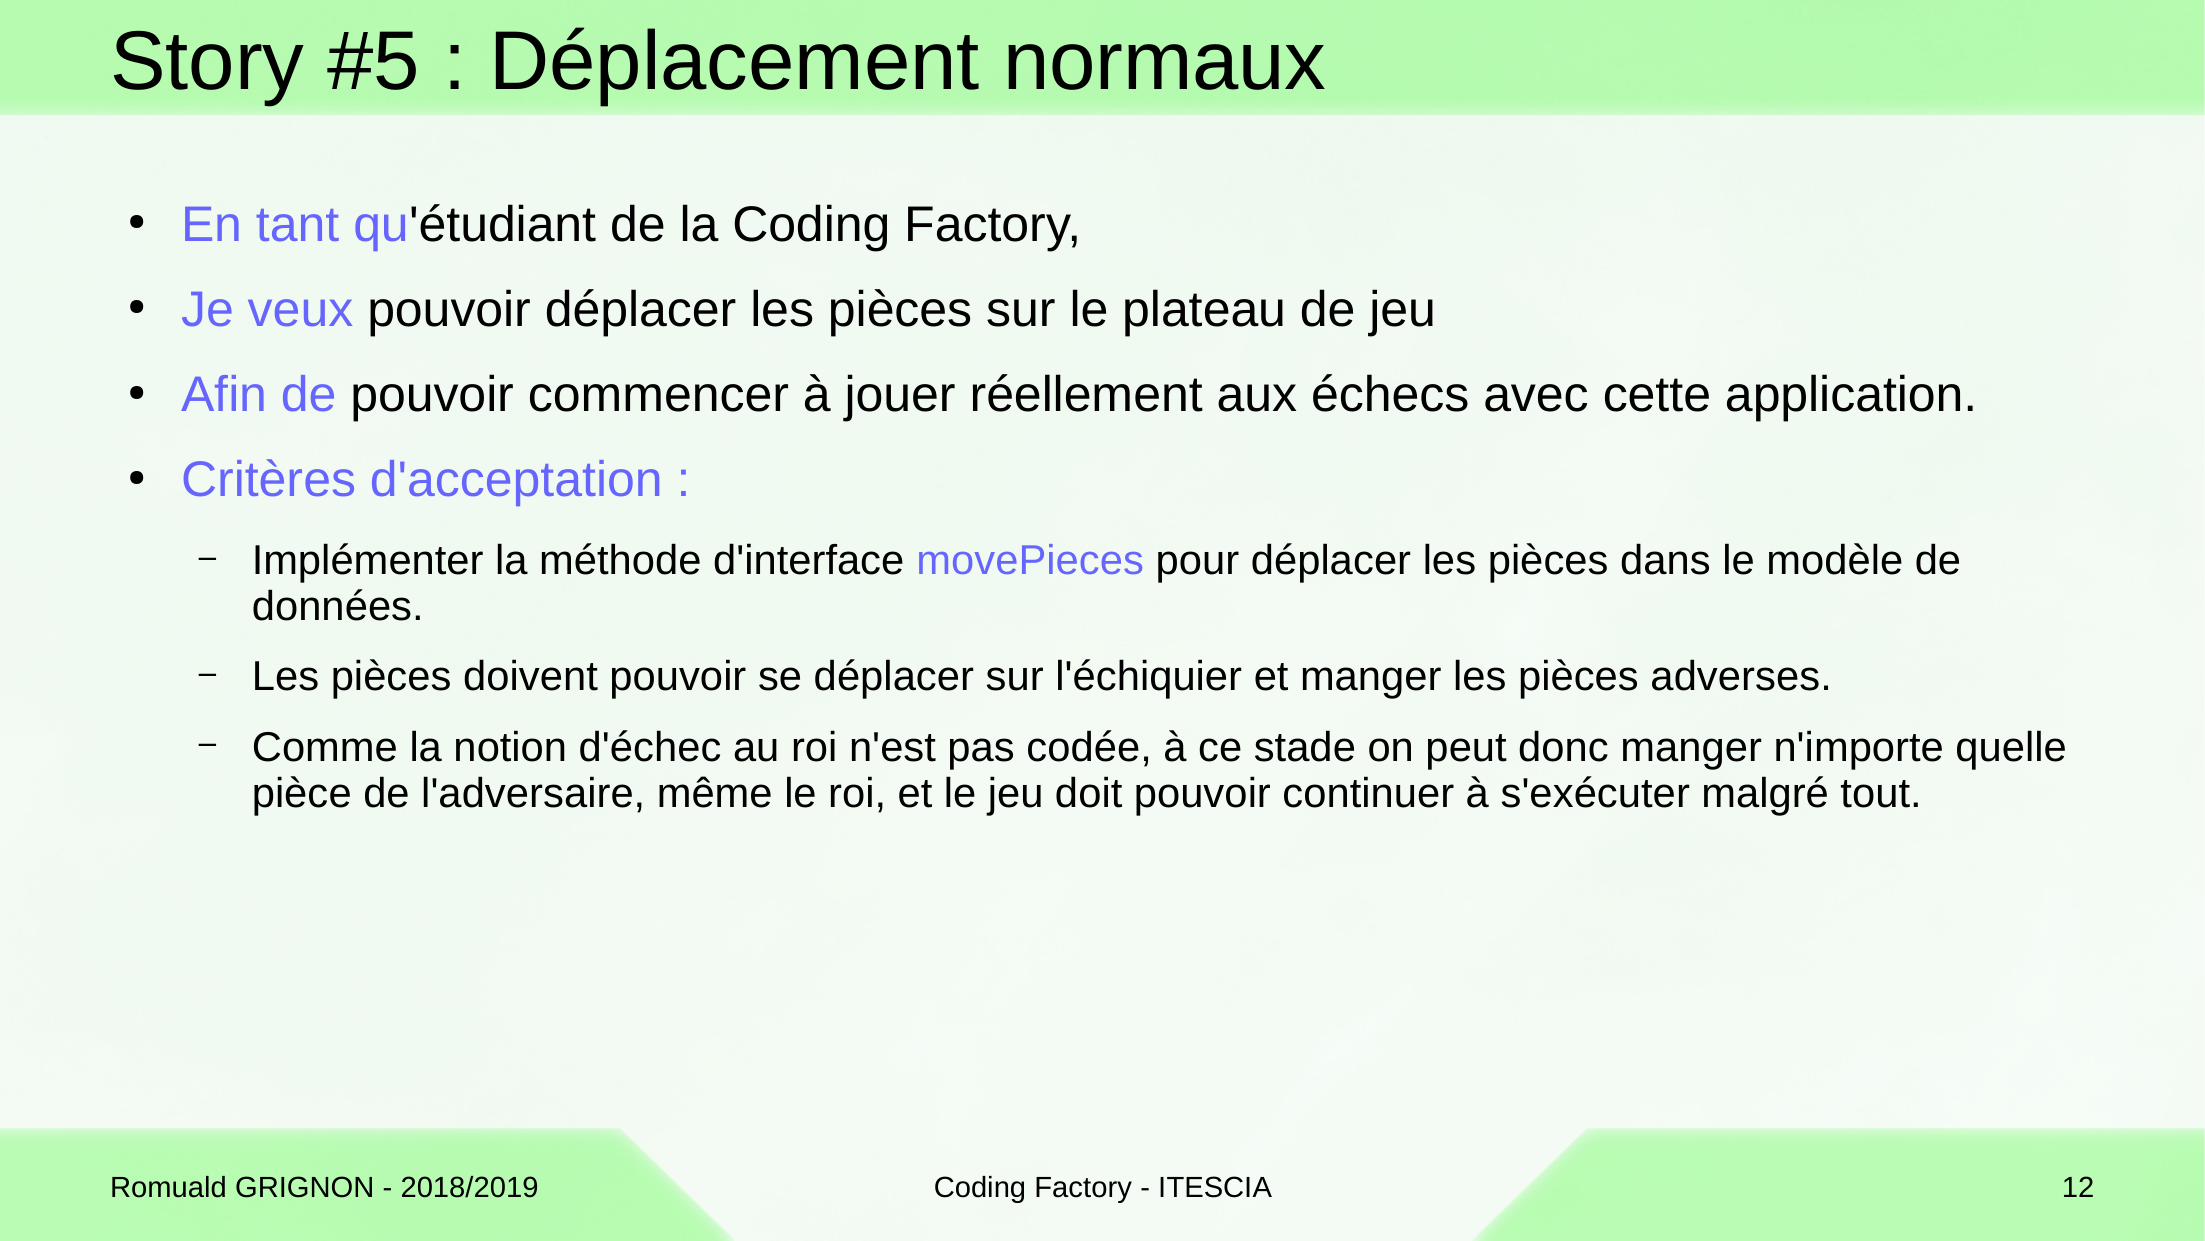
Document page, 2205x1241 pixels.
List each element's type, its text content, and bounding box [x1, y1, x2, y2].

picture [0, 0, 2205, 1241]
list En tant qu'étudiant de la Coding Factory, Je veux pouvoir déplacer les pièces sur le plateau de jeu Afin de pouvoir commencer à jouer réellement aux échecs avec cette application. Critères d'acceptation : Implémenter la méthode d'interface movePieces pour déplacer les pièces dans le modèle de données. Les pièces doivent pouvoir se déplacer sur l'échiquier et manger les pièces adverses. Comme la notion d'échec au roi n'est pas codée, à ce stade on peut donc manger n'importe quelle pièce de l'adversaire, même le roi, et le jeu doit pouvoir continuer à s'exécuter malgré tout. [110, 266, 2095, 1086]
title Story #5 : Déplacement normaux [110, 49, 2095, 257]
